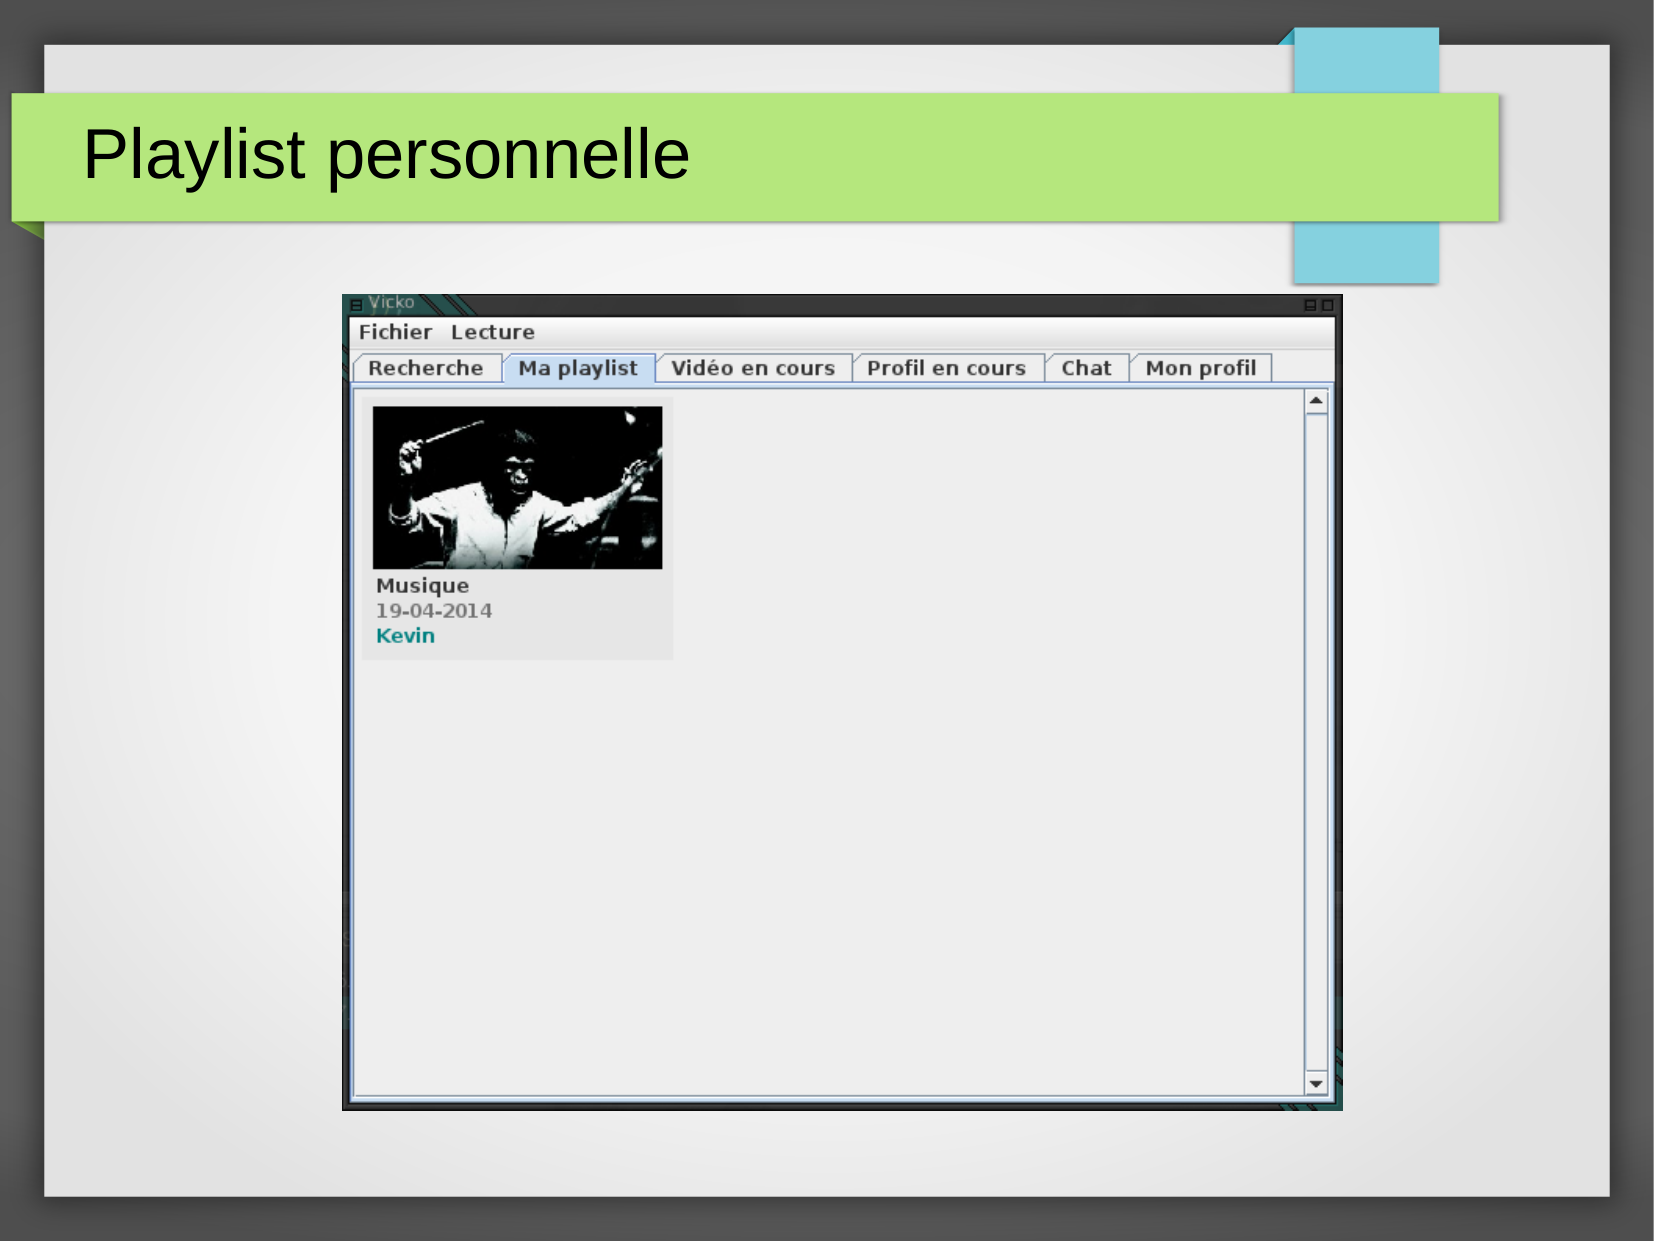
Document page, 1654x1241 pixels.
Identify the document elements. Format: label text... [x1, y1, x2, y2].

picture [0, 0, 1654, 1241]
title Playlist personnelle [82, 94, 1264, 213]
